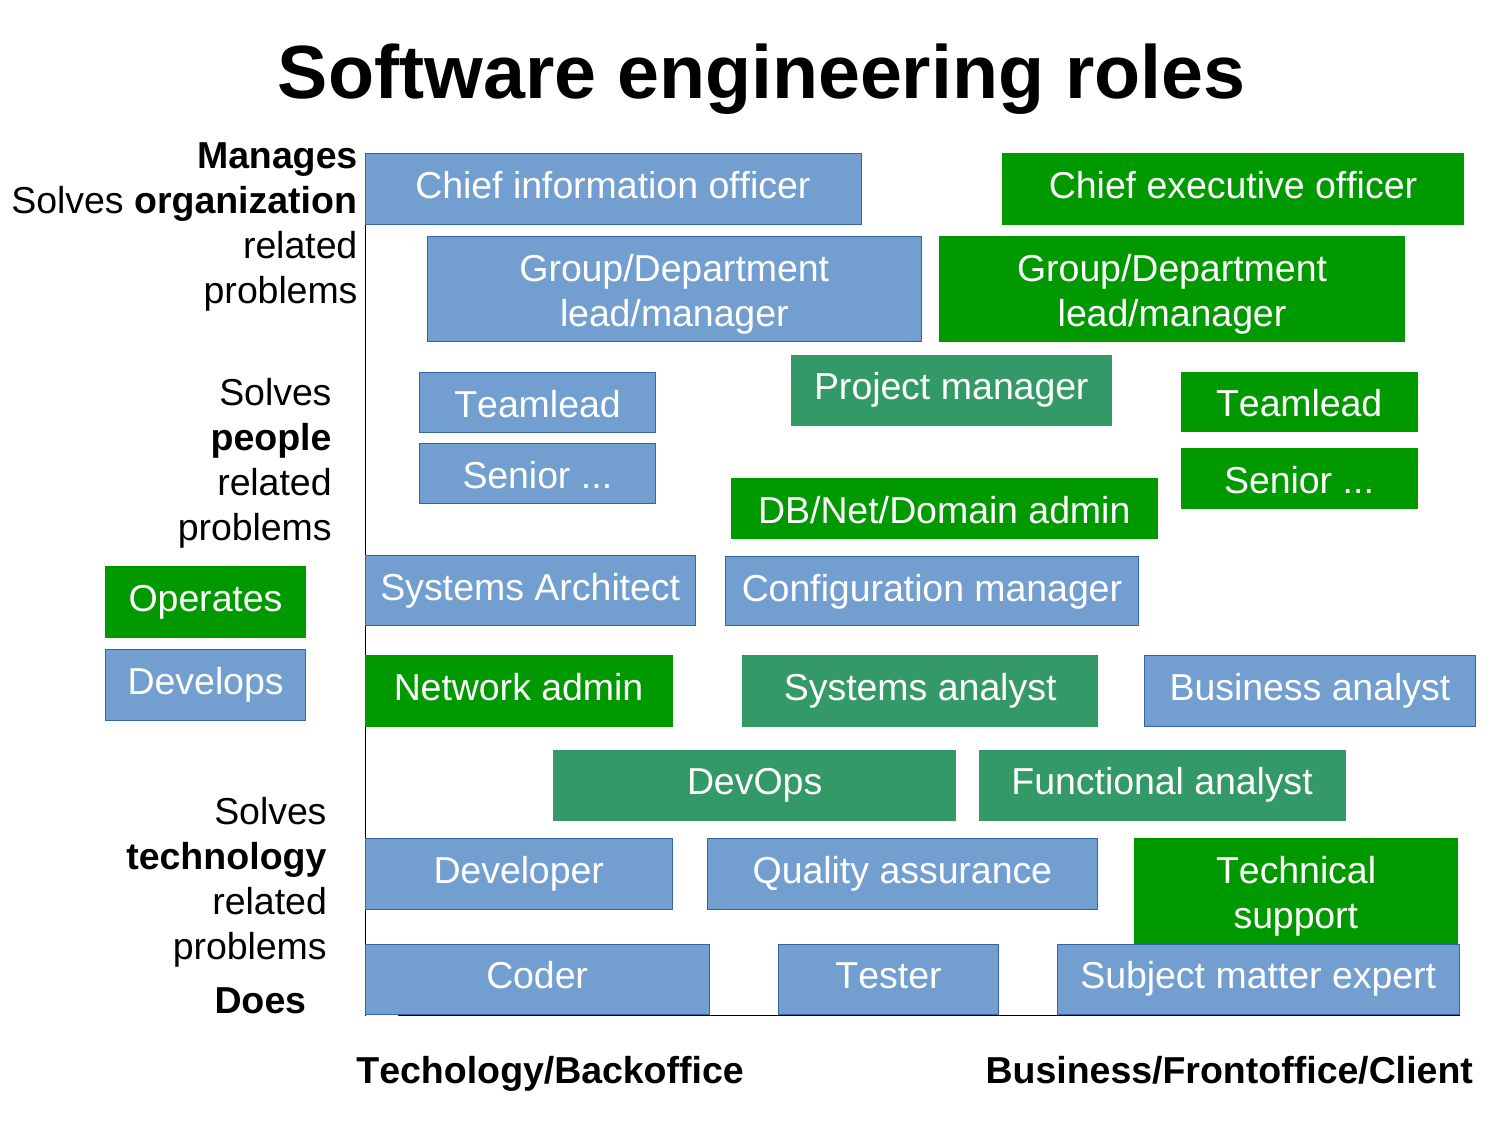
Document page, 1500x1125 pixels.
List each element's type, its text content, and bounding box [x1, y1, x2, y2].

text_box Solves technology related problems [46, 779, 342, 975]
title Software engineering roles [87, 29, 1438, 115]
text_box Business analyst [1144, 655, 1476, 727]
text_box DB/Net/Domain admin [731, 478, 1158, 539]
text_box Network admin [365, 655, 673, 727]
text_box Developer [365, 838, 673, 910]
text_box Techology/Backoffice [341, 1038, 756, 1099]
text_box Systems analyst [742, 655, 1098, 727]
text_box Project manager [791, 355, 1112, 426]
text_box Functional analyst [979, 750, 1346, 821]
text_box Develops [105, 649, 306, 721]
text_box Senior ... [1181, 448, 1418, 509]
text_box Systems Architect [365, 555, 696, 626]
text_box Does [199, 975, 330, 1040]
text_box DevOps [553, 750, 956, 821]
text_box Chief executive officer [1002, 153, 1464, 225]
text_box Coder [365, 944, 710, 1015]
text_box Configuration manager [725, 556, 1139, 626]
text_box Teamlead [1181, 372, 1418, 432]
text_box Group/Department lead/manager [939, 236, 1405, 342]
text_box Solves people related problems [75, 360, 347, 556]
text_box Senior ... [419, 443, 656, 504]
text_box Technical support [1134, 838, 1458, 910]
text_box Chief information officer [365, 153, 862, 225]
text_box Tester [778, 944, 999, 1015]
text_box Manages Solves organization related problems [0, 124, 373, 319]
text_box Teamlead [419, 372, 656, 433]
text_box Subject matter expert [1057, 944, 1460, 1015]
text_box Quality assurance [707, 838, 1098, 910]
text_box Operates [105, 566, 306, 638]
text_box Business/Frontoffice/Client [970, 1038, 1489, 1099]
text_box Group/Department lead/manager [427, 236, 922, 342]
